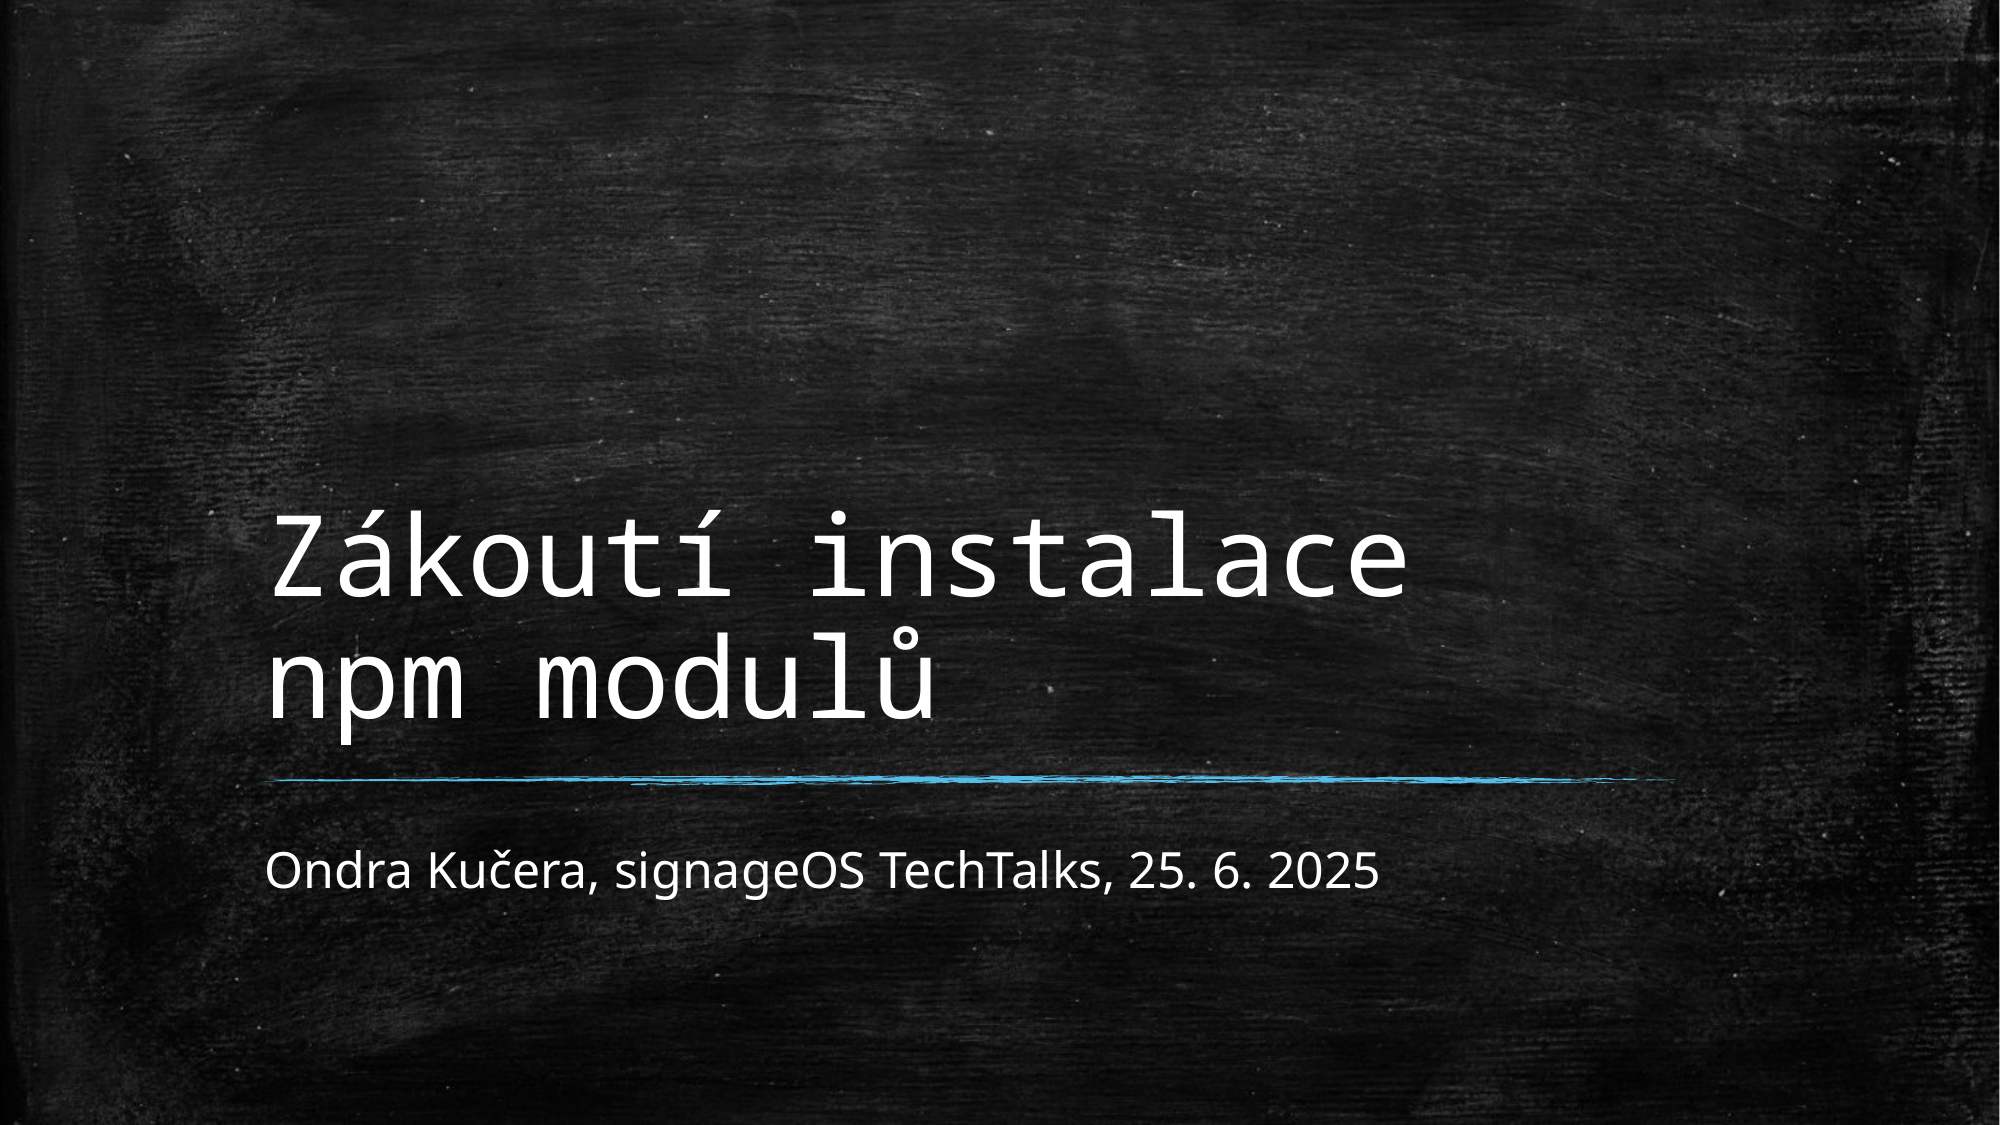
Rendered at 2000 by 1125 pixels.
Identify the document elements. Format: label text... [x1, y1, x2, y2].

subtitle Ondra Kučera, signageOS TechTalks, 25. 6. 2025 [249, 837, 1750, 1013]
picture [0, 0, 2000, 1125]
title Zákoutí instalace npm modulů [249, 312, 1750, 750]
